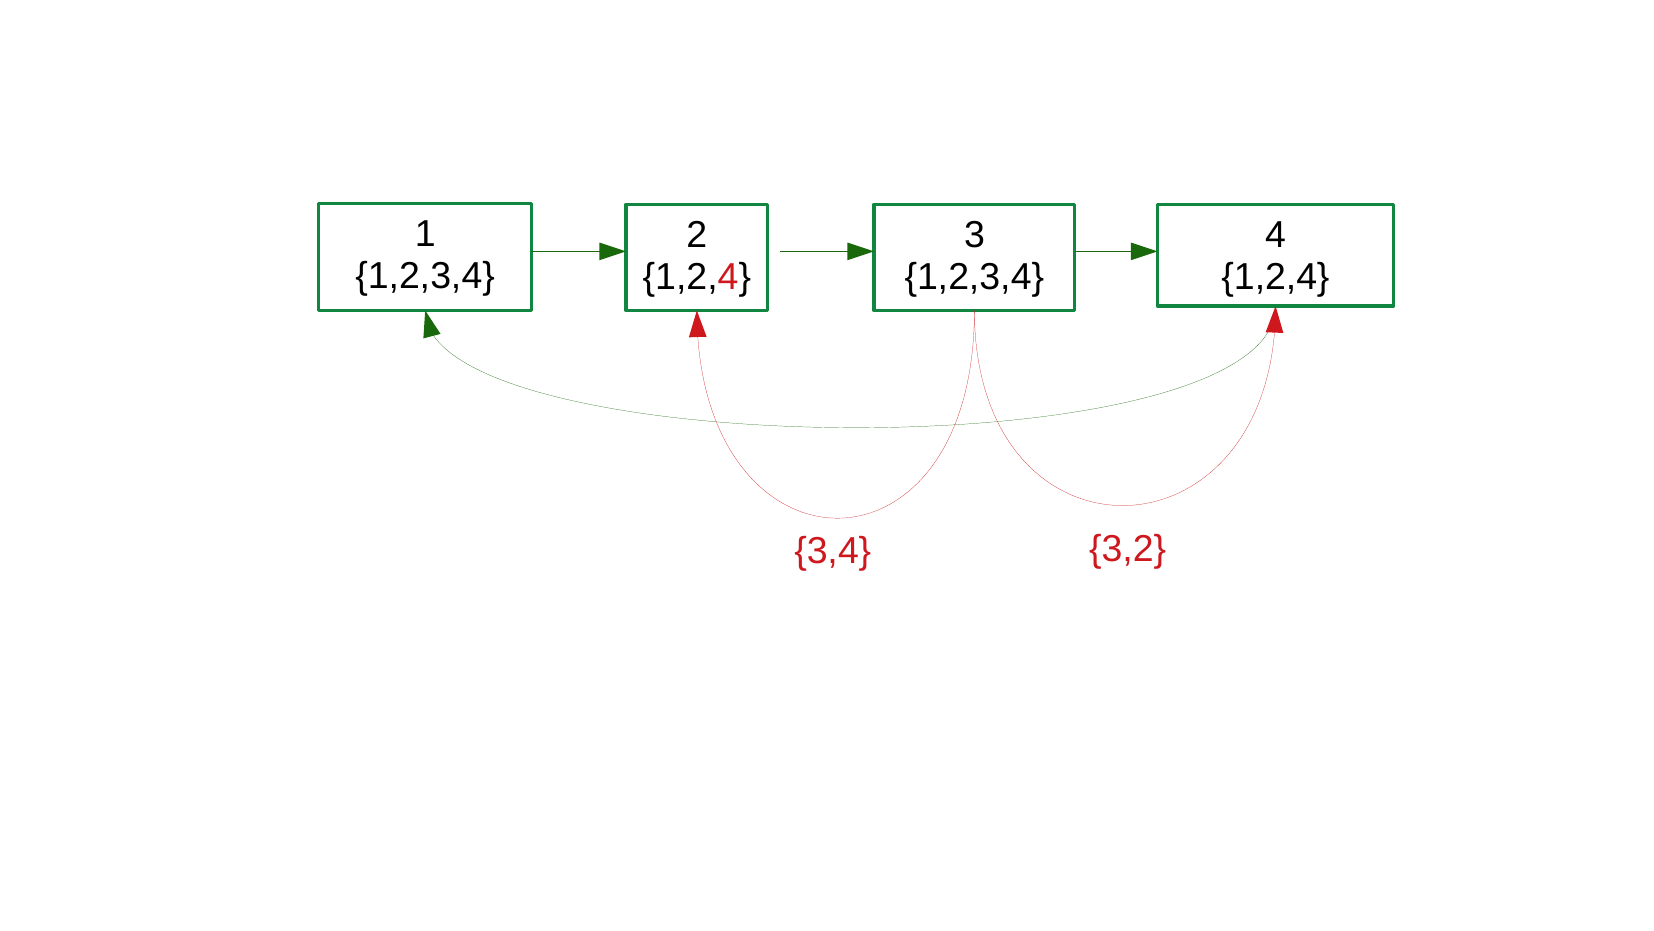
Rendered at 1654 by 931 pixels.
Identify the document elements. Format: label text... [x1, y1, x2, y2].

text_box {3,4} [779, 521, 887, 579]
text_box 1 {1,2,3,4} [318, 203, 532, 311]
text_box 4 {1,2,4} [1157, 204, 1394, 307]
text_box 2 {1,2,4} [625, 204, 768, 311]
text_box 3 {1,2,3,4} [874, 204, 1075, 311]
text_box {3,2} [1074, 519, 1182, 577]
